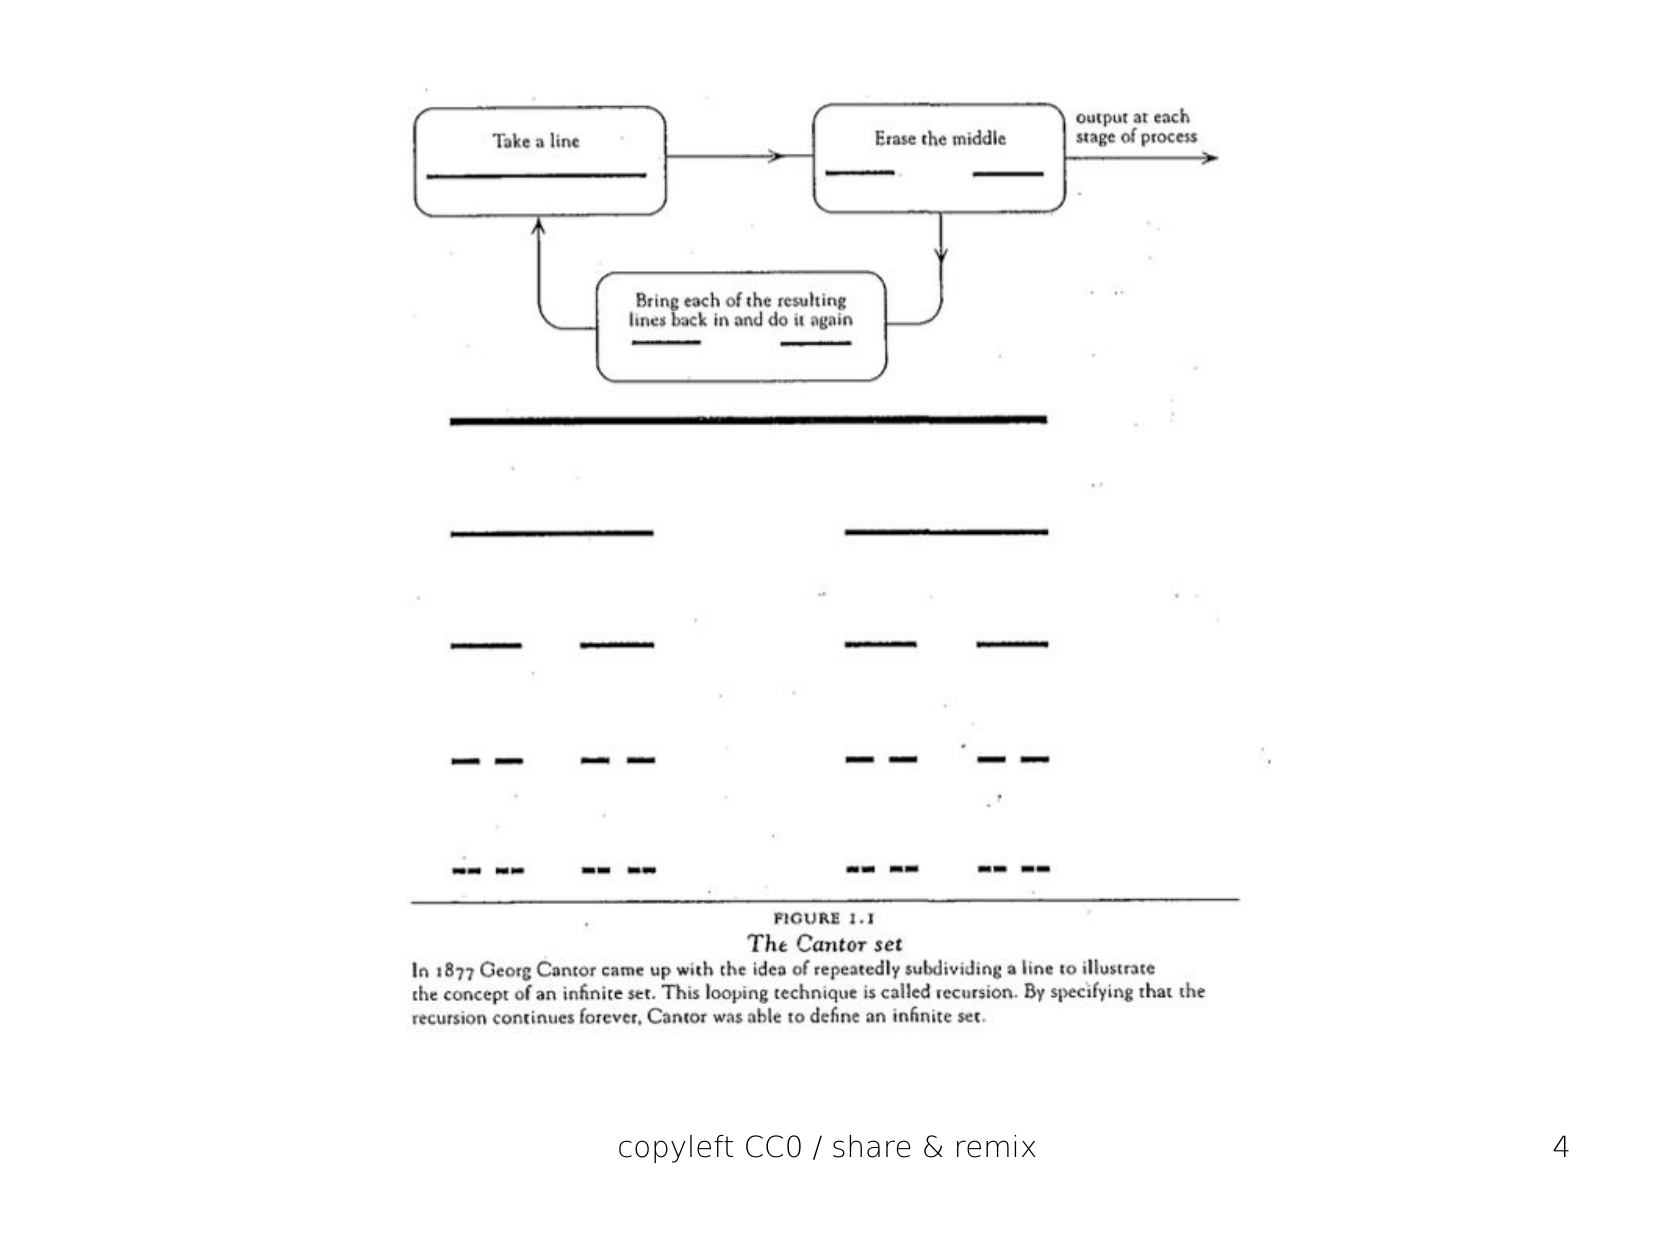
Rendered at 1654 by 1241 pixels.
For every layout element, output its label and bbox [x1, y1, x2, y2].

picture [382, 70, 1272, 1054]
